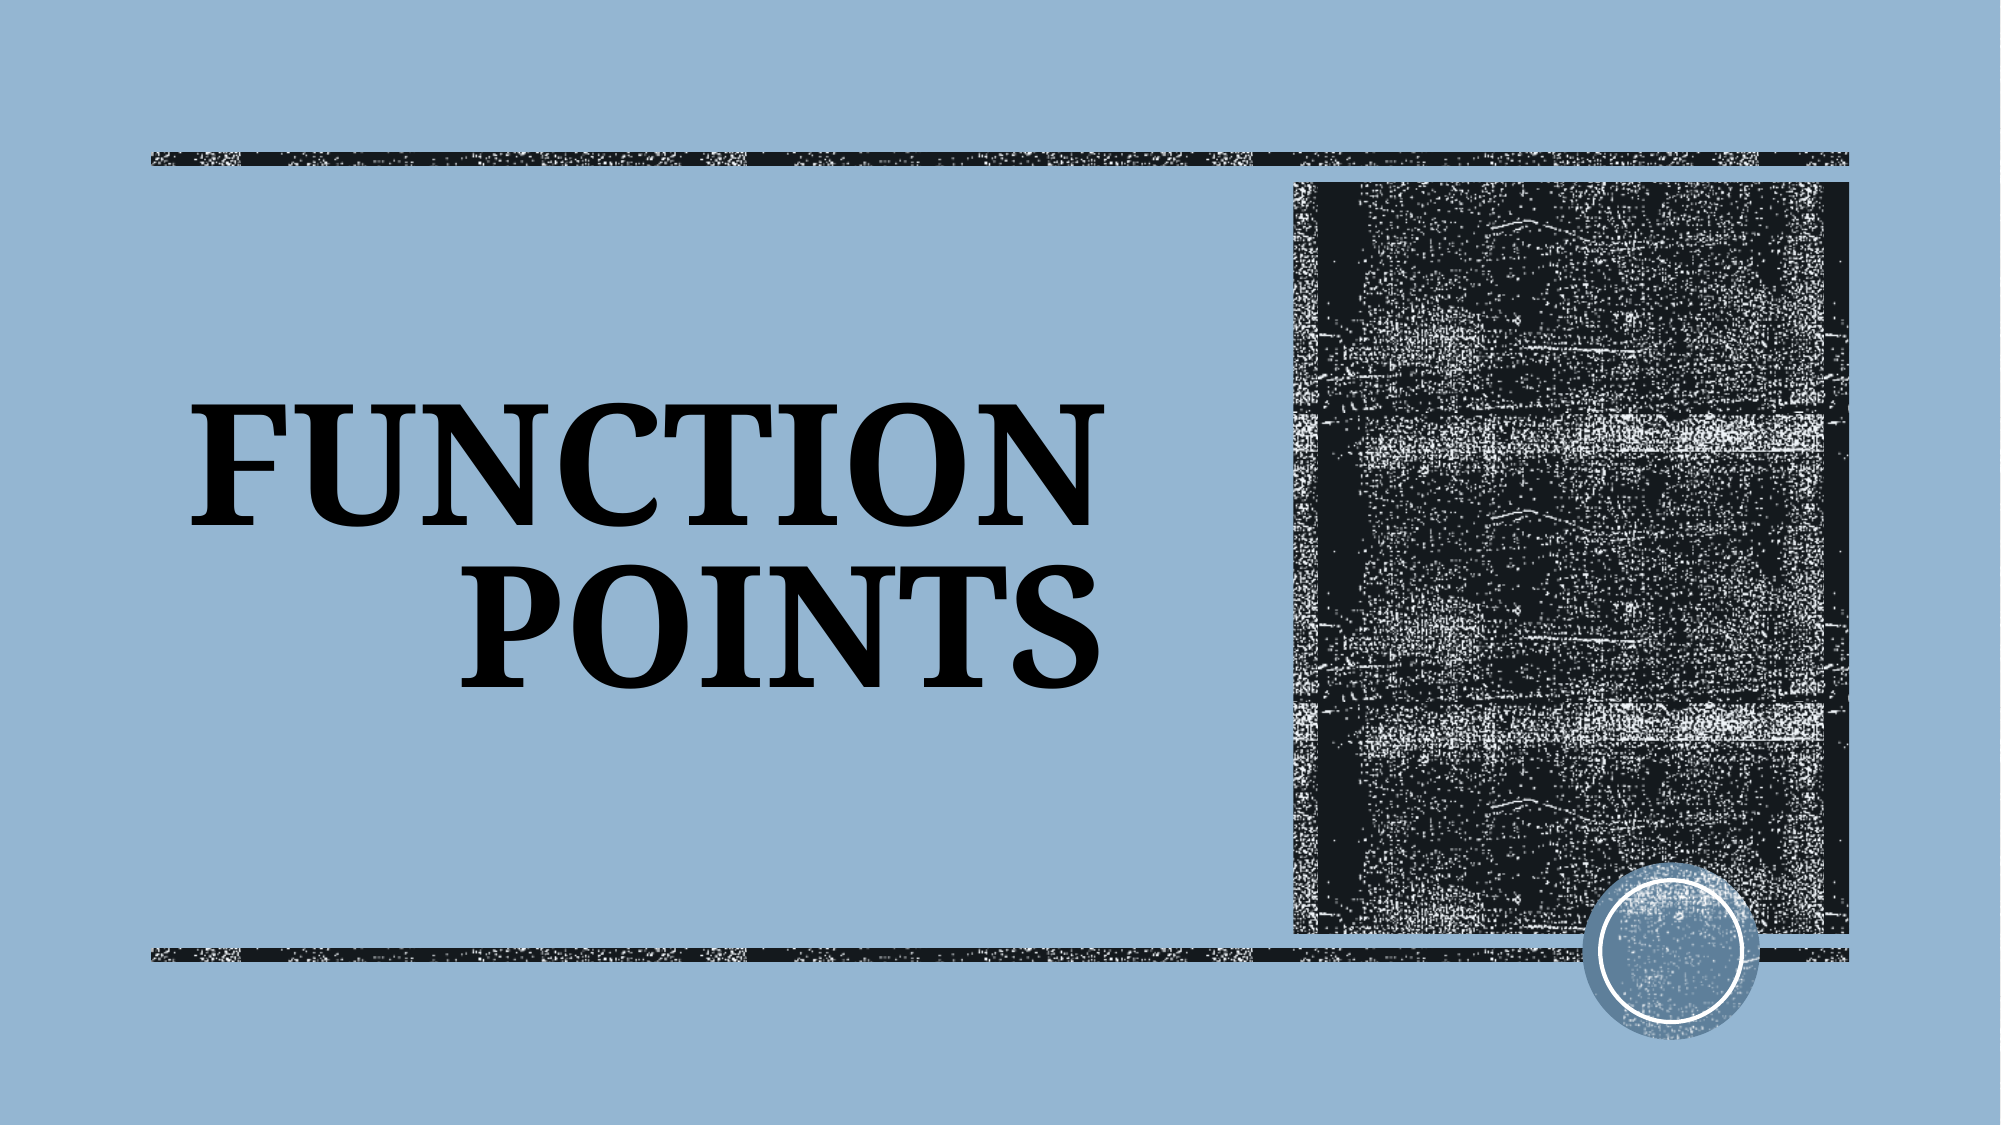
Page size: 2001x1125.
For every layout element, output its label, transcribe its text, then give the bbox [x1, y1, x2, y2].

title Function points [172, 182, 1249, 934]
text_box [0, 0, 2000, 1125]
